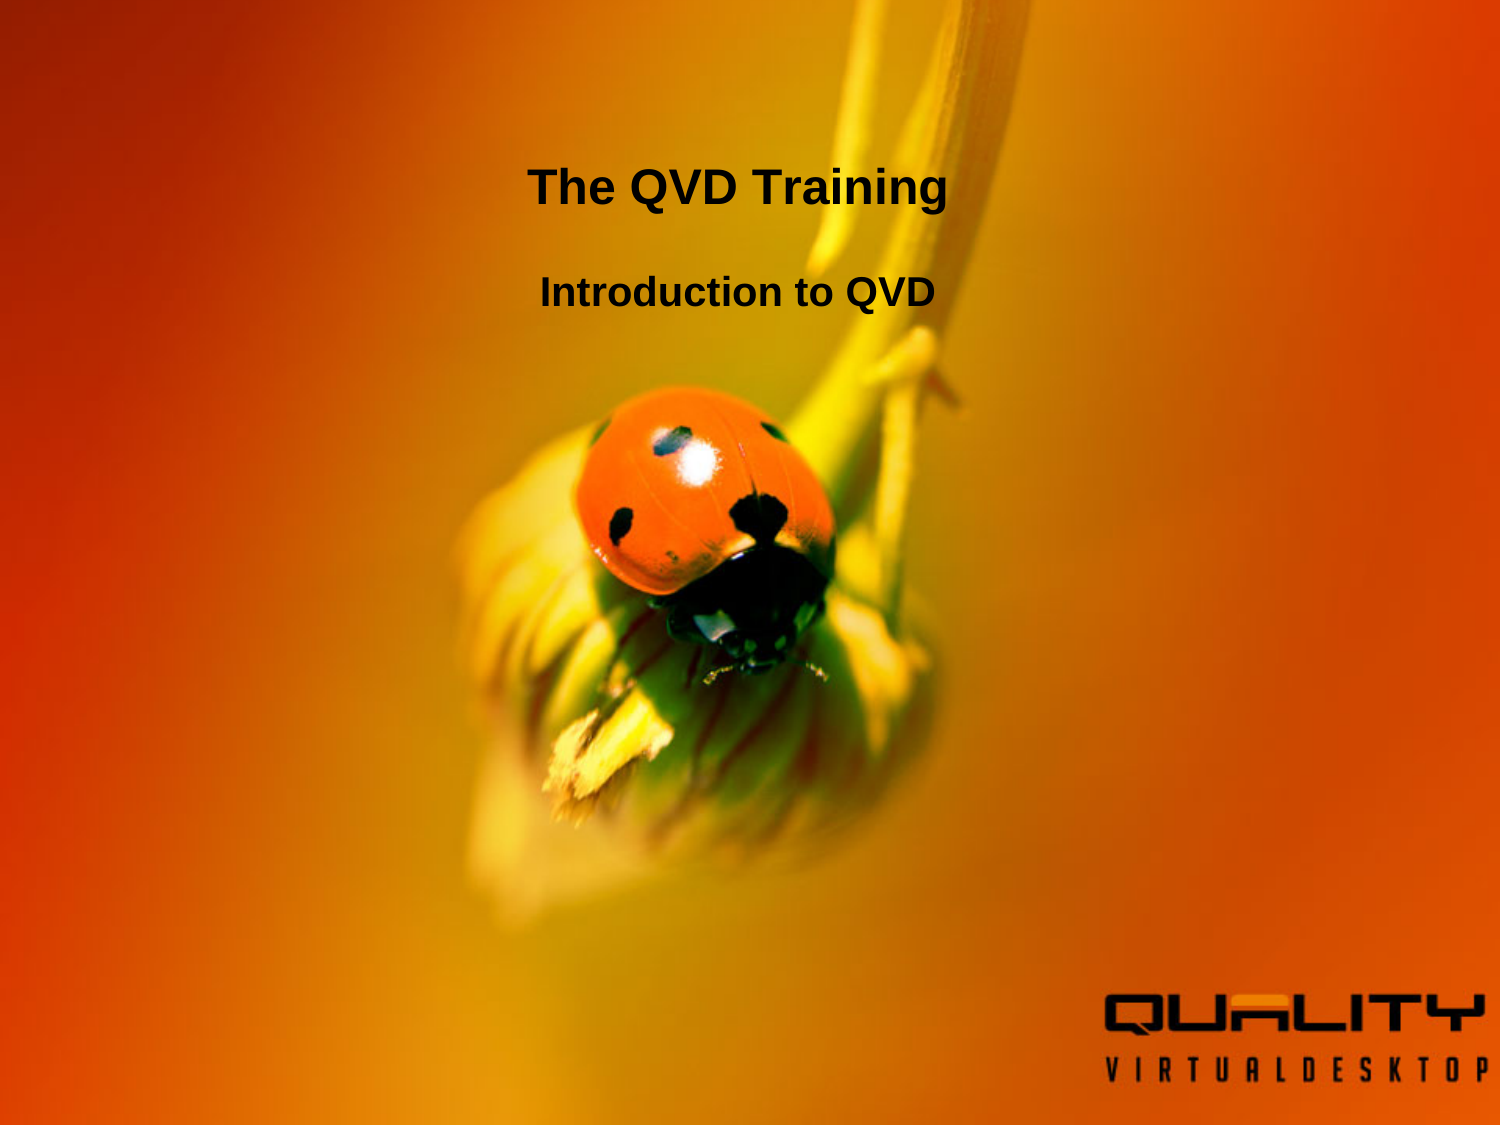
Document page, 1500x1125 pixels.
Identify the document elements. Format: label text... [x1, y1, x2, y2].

picture [0, 0, 1500, 1125]
text_box The QVD Training Introduction to QVD [289, 101, 1187, 323]
